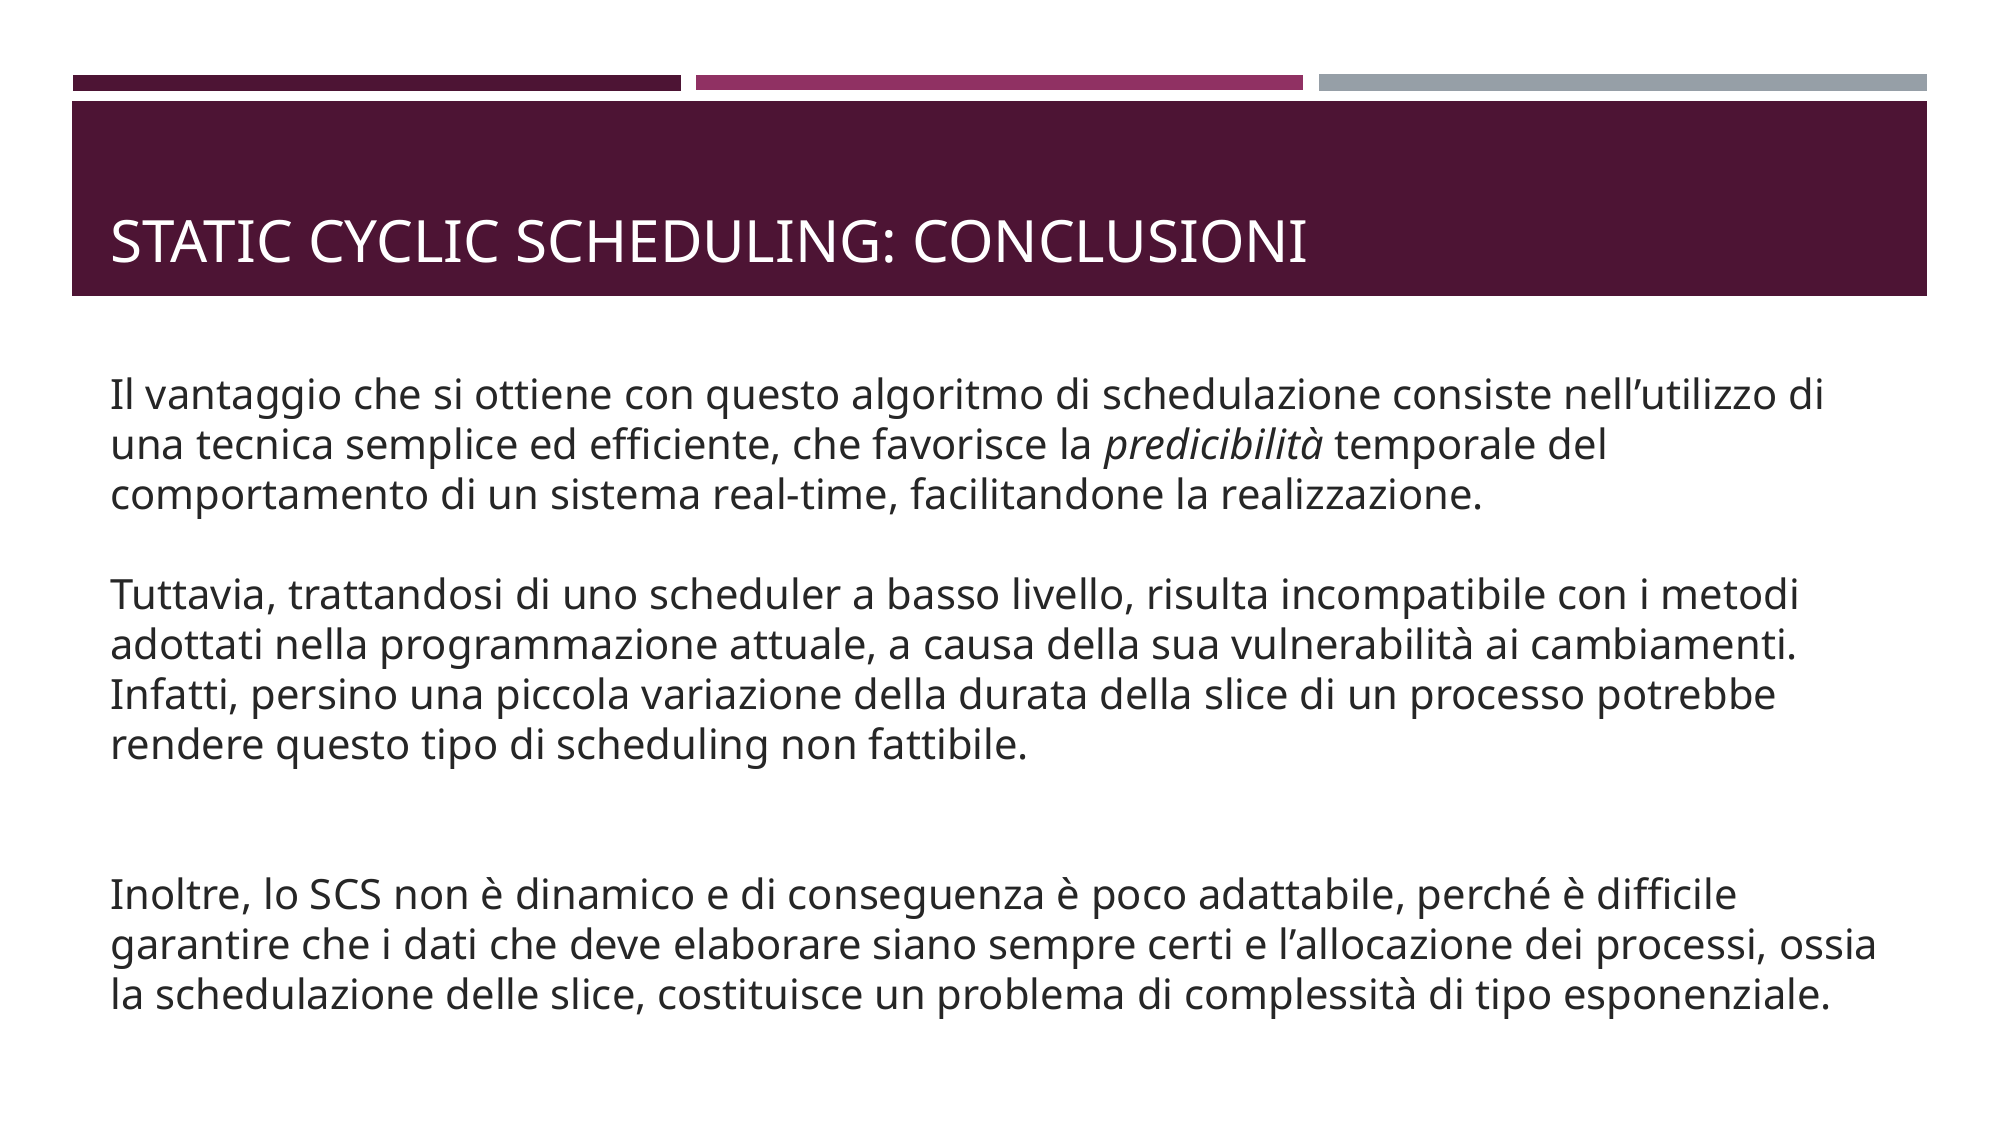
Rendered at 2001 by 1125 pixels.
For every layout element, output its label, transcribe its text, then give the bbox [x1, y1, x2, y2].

text_box Il vantaggio che si ottiene con questo algoritmo di schedulazione consiste nell’utilizzo di una tecnica semplice ed efficiente, che favorisce la predicibilità temporale del comportamento di un sistema real-time, facilitandone la realizzazione. Tuttavia, trattandosi di uno scheduler a basso livello, risulta incompatibile con i metodi adottati nella programmazione attuale, a causa della sua vulnerabilità ai cambiamenti. Infatti, persino una piccola variazione della durata della slice di un processo potrebbe rendere questo tipo di scheduling non fattibile. Inoltre, lo SCS non è dinamico e di conseguenza è poco adattabile, perché è difficile garantire che i dati che deve elaborare siano sempre certi e l’allocazione dei processi, ossia la schedulazione delle slice, costituisce un problema di complessità di tipo esponenziale. [95, 359, 1905, 1032]
title Static cyclic scheduling: conclusioni [95, 115, 1905, 282]
